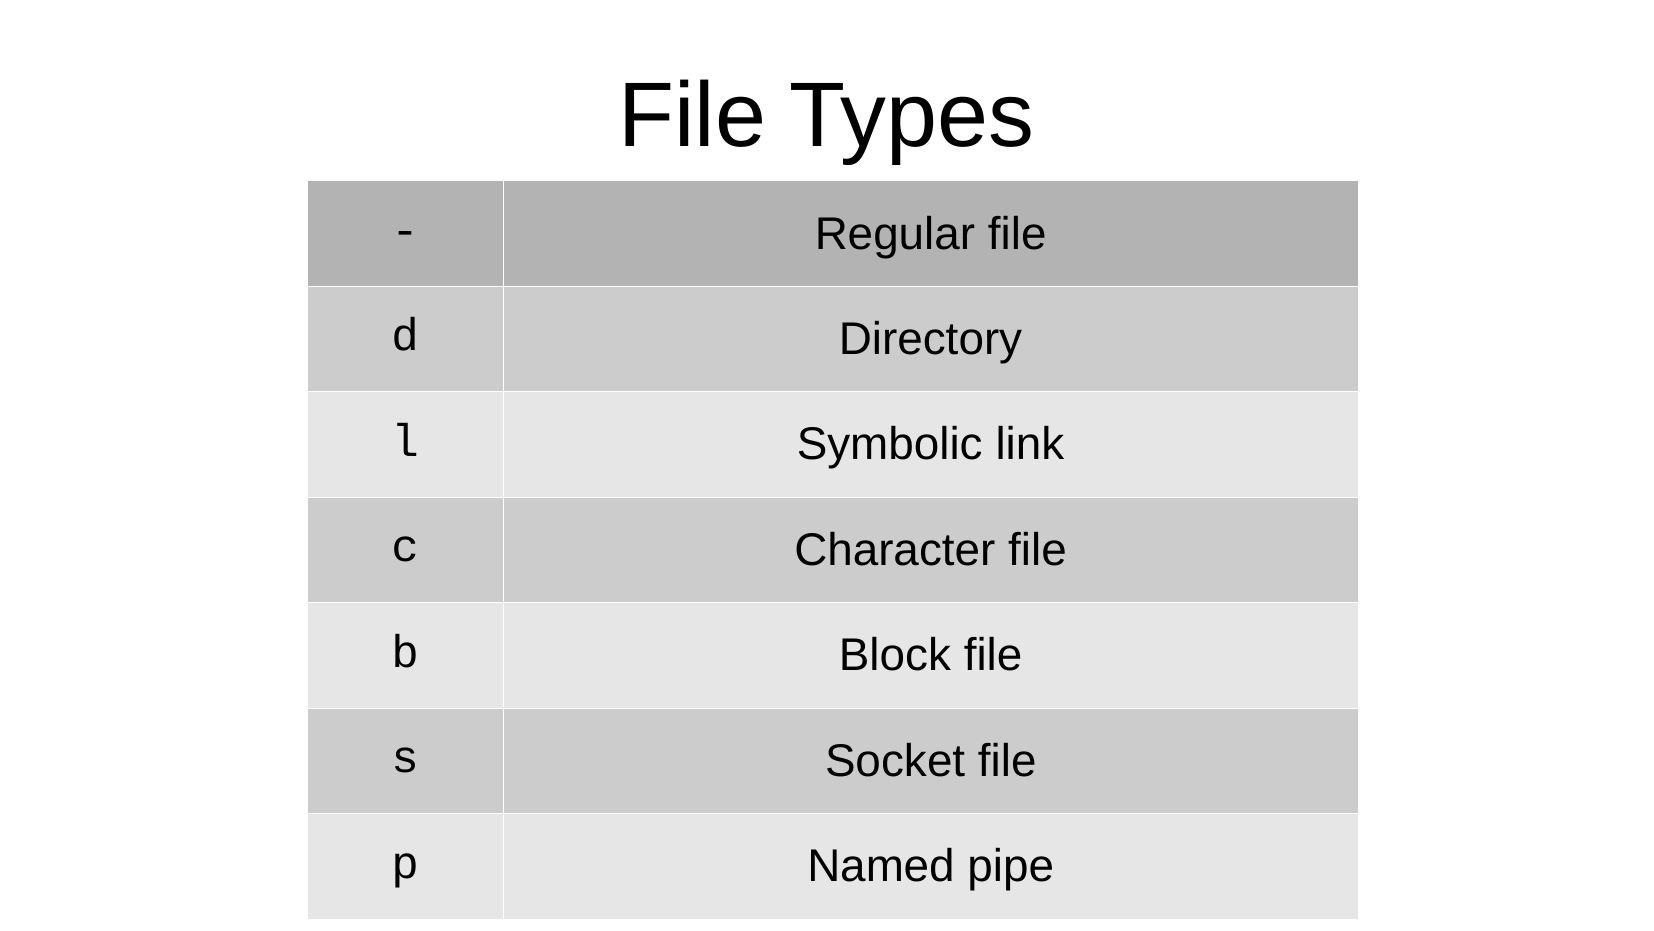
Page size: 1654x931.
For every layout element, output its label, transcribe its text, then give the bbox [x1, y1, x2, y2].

table_cell Socket file [504, 709, 1358, 813]
table_cell l [308, 392, 503, 497]
table_cell c [308, 498, 503, 602]
table_cell b [308, 603, 503, 708]
table_cell Directory [504, 287, 1358, 391]
table_cell d [308, 287, 503, 391]
title File Types [82, 37, 1571, 193]
table_cell Named pipe [504, 814, 1358, 919]
table_cell Symbolic link [504, 392, 1358, 497]
table_header - [308, 181, 503, 286]
table_cell s [308, 709, 503, 813]
table_cell Character file [504, 498, 1358, 602]
table_header Regular file [504, 181, 1358, 286]
table_cell Block file [504, 603, 1358, 708]
table_cell p [308, 814, 503, 919]
